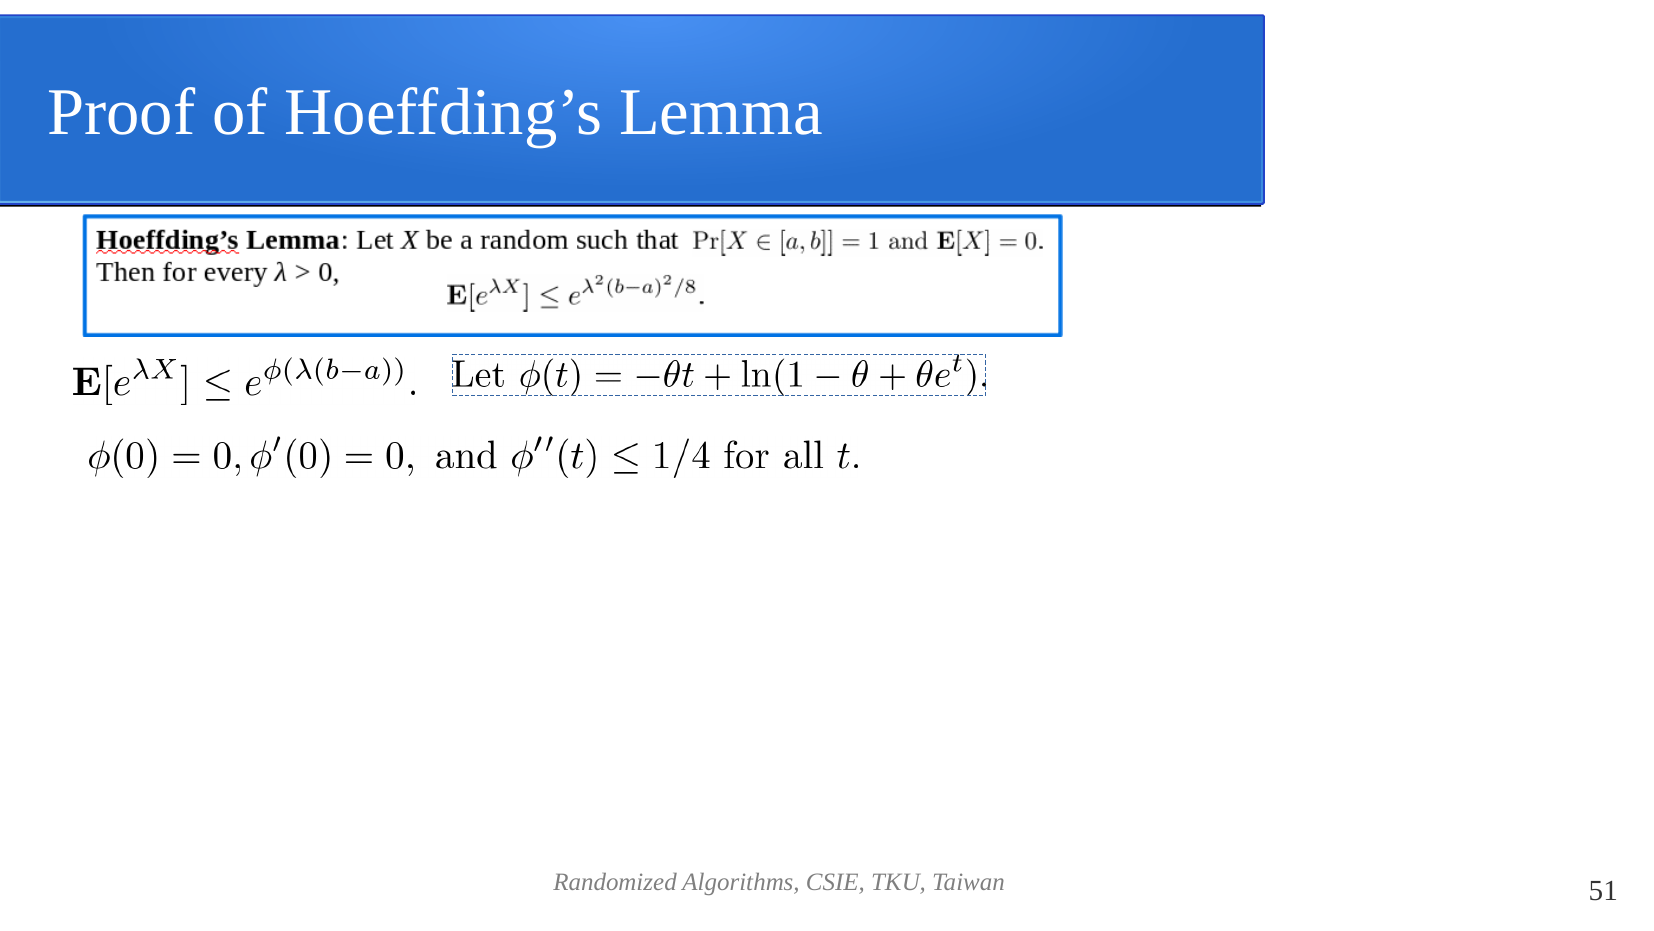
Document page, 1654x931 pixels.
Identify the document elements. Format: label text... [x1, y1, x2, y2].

picture [89, 436, 858, 478]
picture [82, 212, 1063, 337]
title Proof of Hoeffding’s Lemma [47, 35, 1199, 189]
picture [452, 354, 986, 396]
picture [73, 357, 415, 406]
